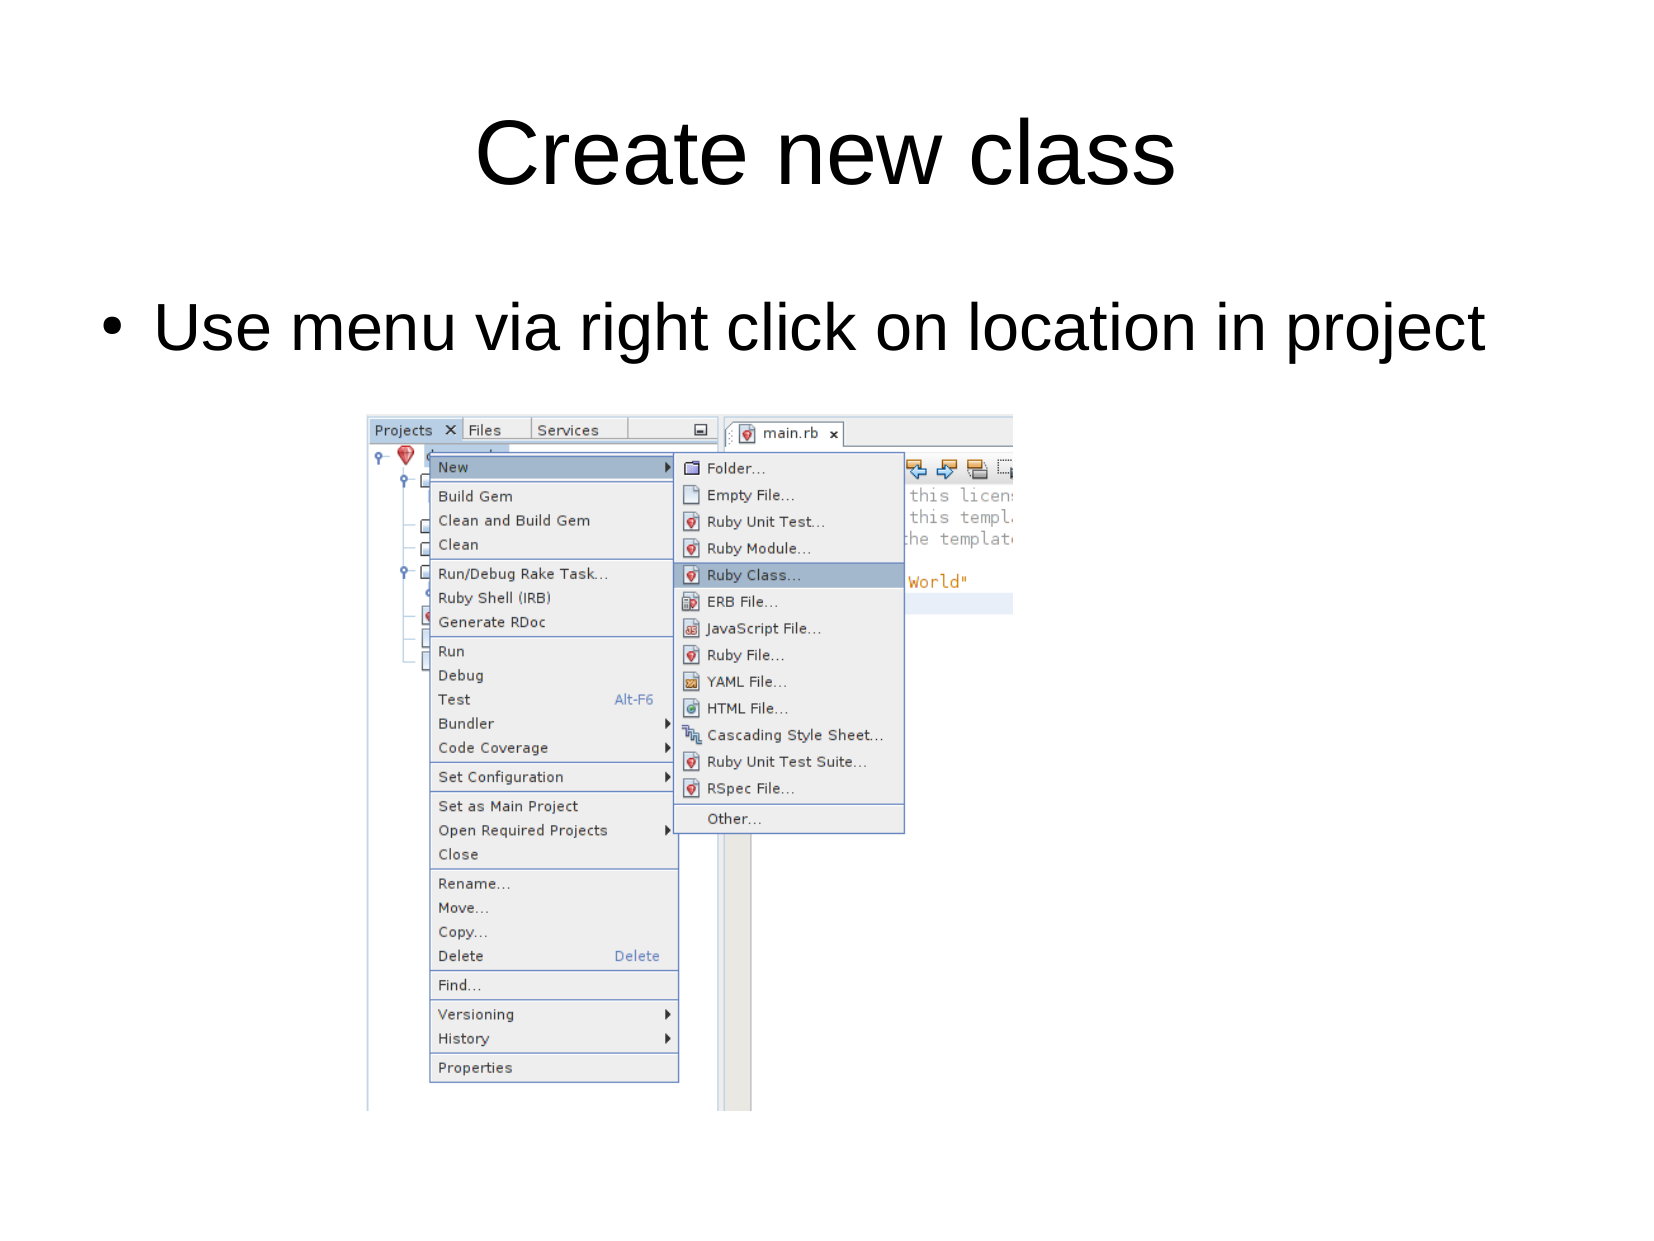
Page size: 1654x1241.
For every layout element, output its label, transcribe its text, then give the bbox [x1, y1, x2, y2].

title Create new class [82, 49, 1571, 257]
list Use menu via right click on location in project [82, 290, 1571, 1010]
picture [366, 414, 1013, 1111]
